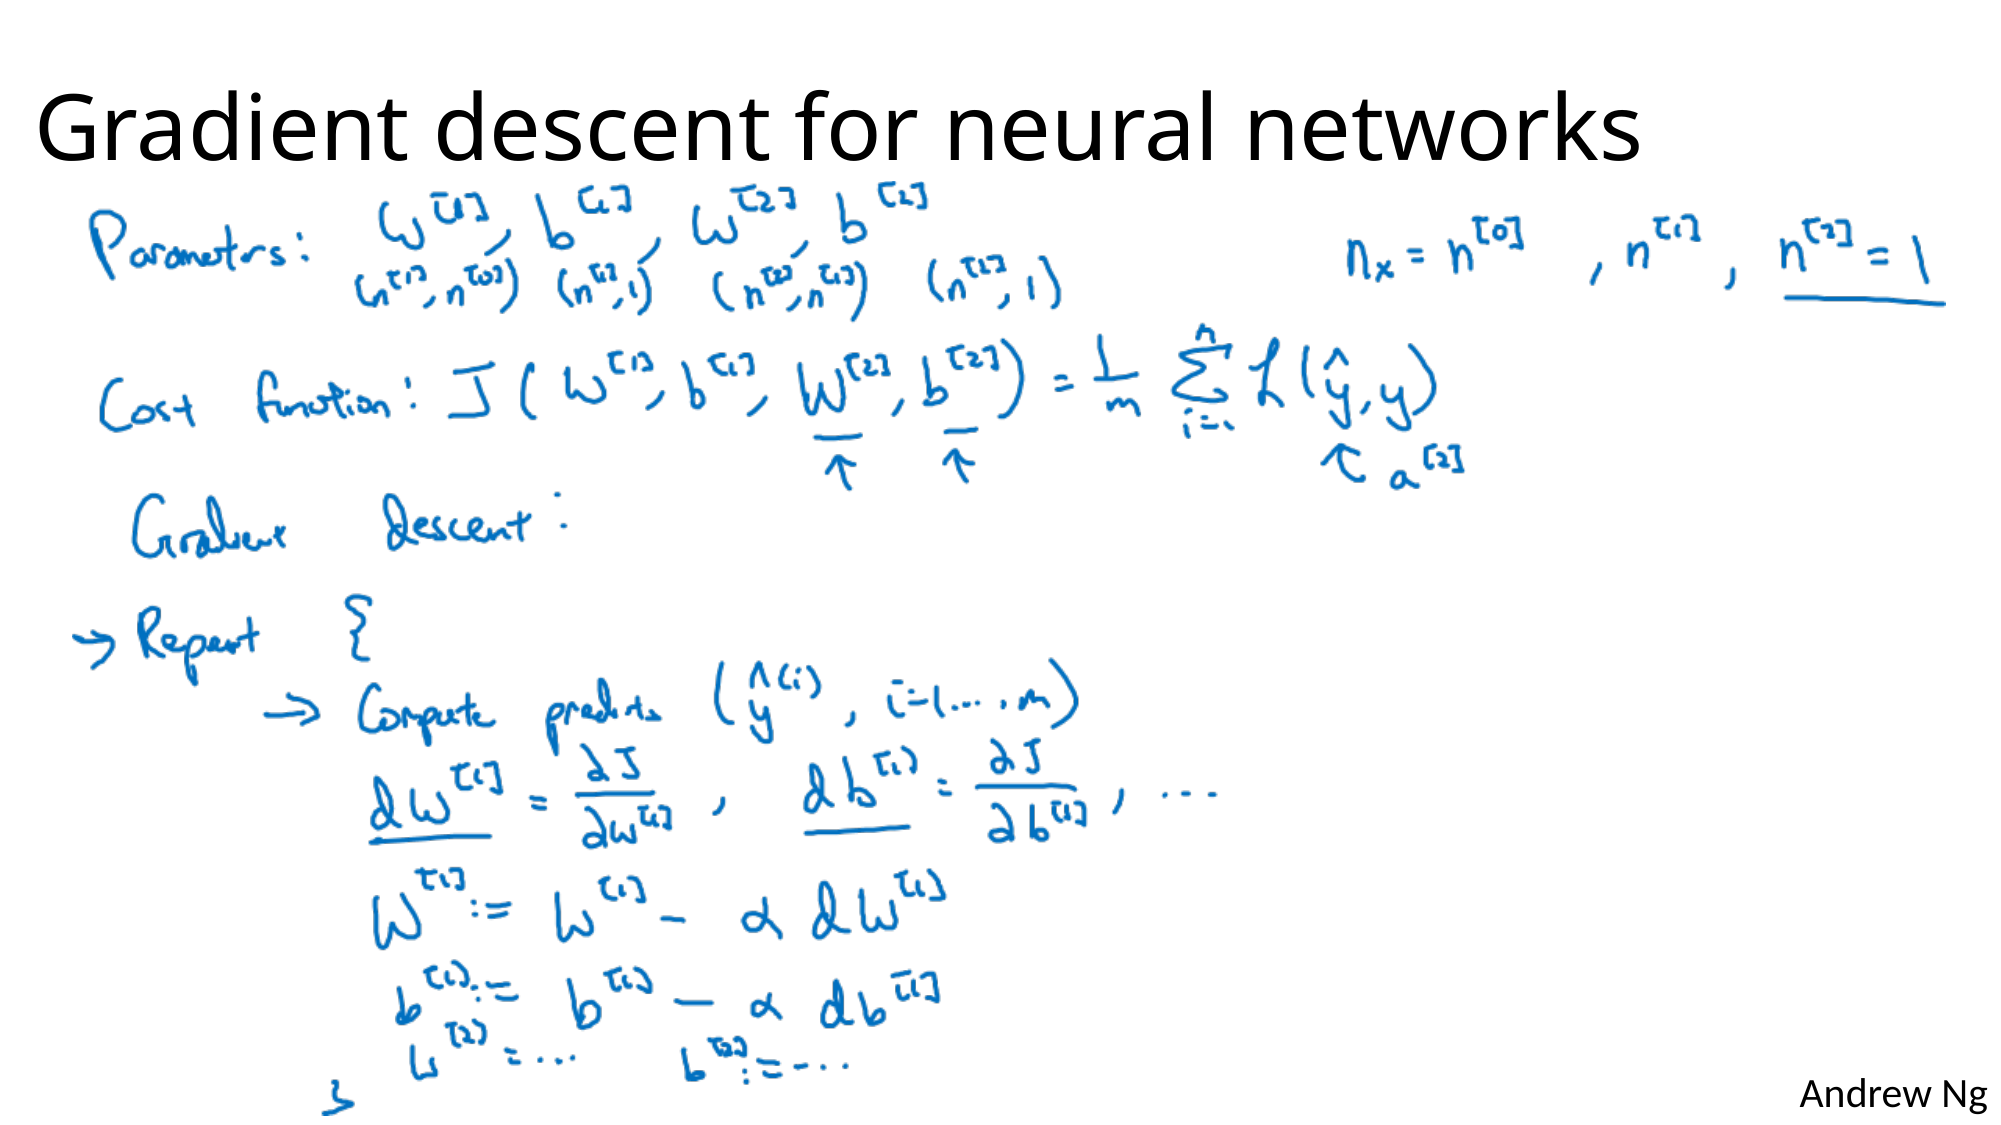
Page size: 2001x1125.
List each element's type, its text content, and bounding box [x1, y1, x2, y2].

picture [72, 181, 1946, 1116]
title Gradient descent for neural networks [19, 22, 1745, 240]
